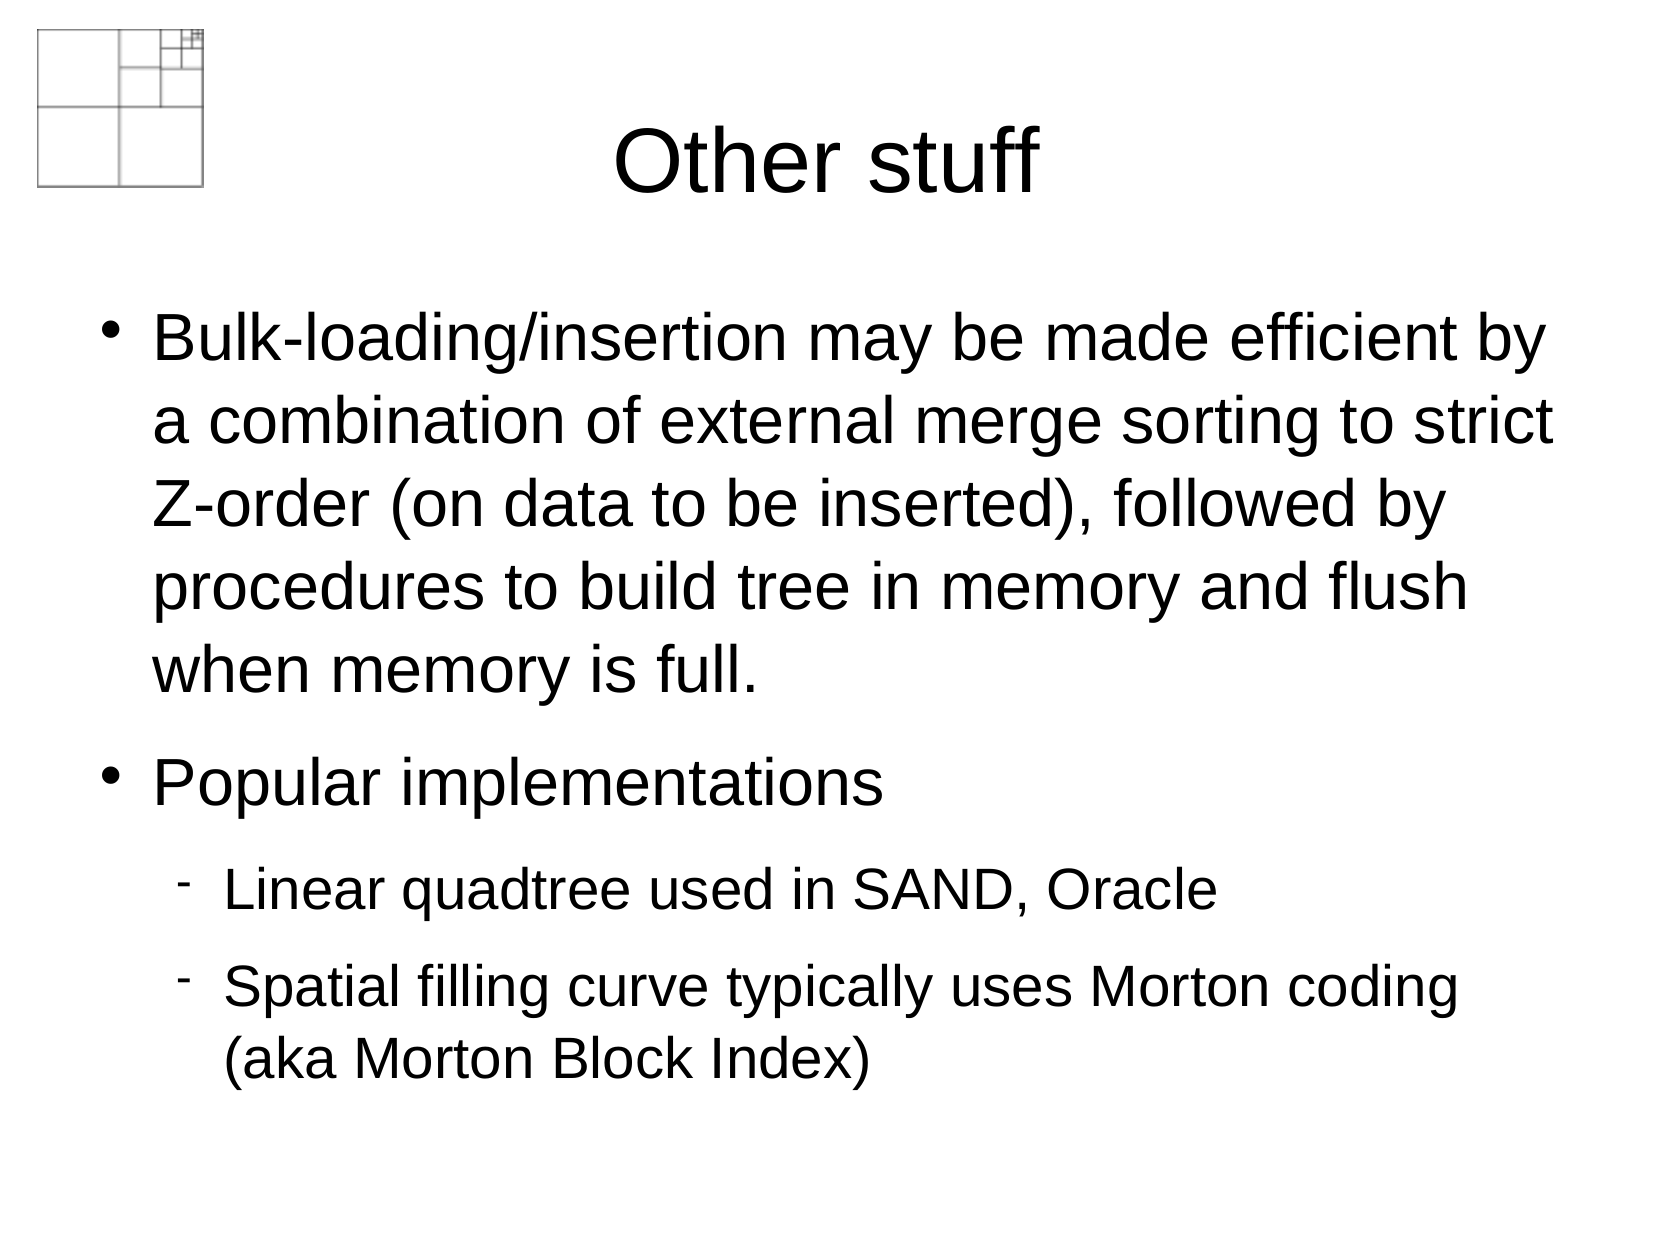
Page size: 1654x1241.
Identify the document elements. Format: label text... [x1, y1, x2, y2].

list Bulk-loading/insertion may be made efficient by a combination of external merge sorting to strict Z-order (on data to be inserted), followed by procedures to build tree in memory and flush when memory is full. Popular implementations Linear quadtree used in SAND, Oracle Spatial filling curve typically uses Morton coding (aka Morton Block Index)‏ [82, 290, 1571, 1094]
picture [37, 29, 204, 188]
title Other stuff [82, 56, 1571, 250]
